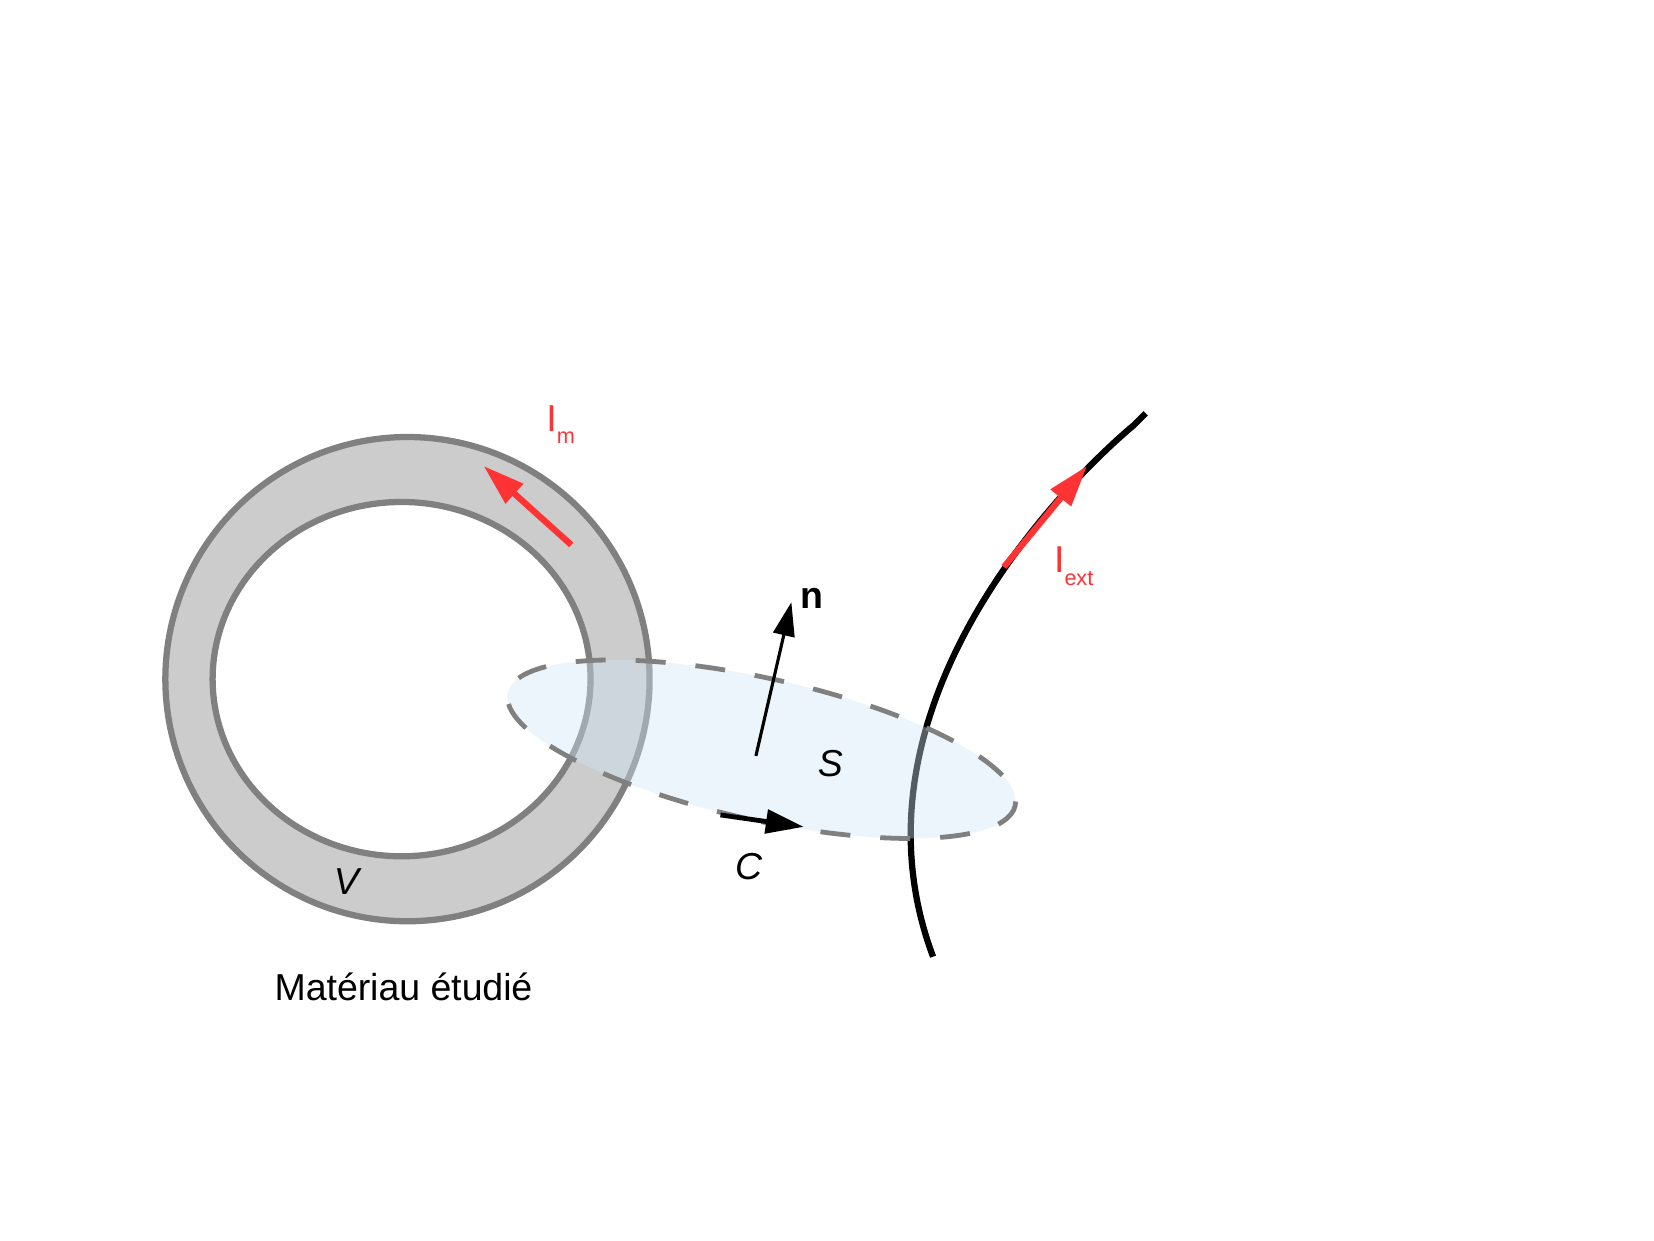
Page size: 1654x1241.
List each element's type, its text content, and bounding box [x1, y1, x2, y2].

text_box n [785, 566, 857, 625]
text_box V [318, 852, 378, 910]
text_box S [803, 734, 863, 792]
text_box Matériau étudié [259, 958, 556, 1016]
text_box Im [531, 389, 650, 456]
text_box [165, 437, 1016, 922]
text_box Iext [1039, 531, 1158, 598]
text_box C [720, 838, 827, 896]
